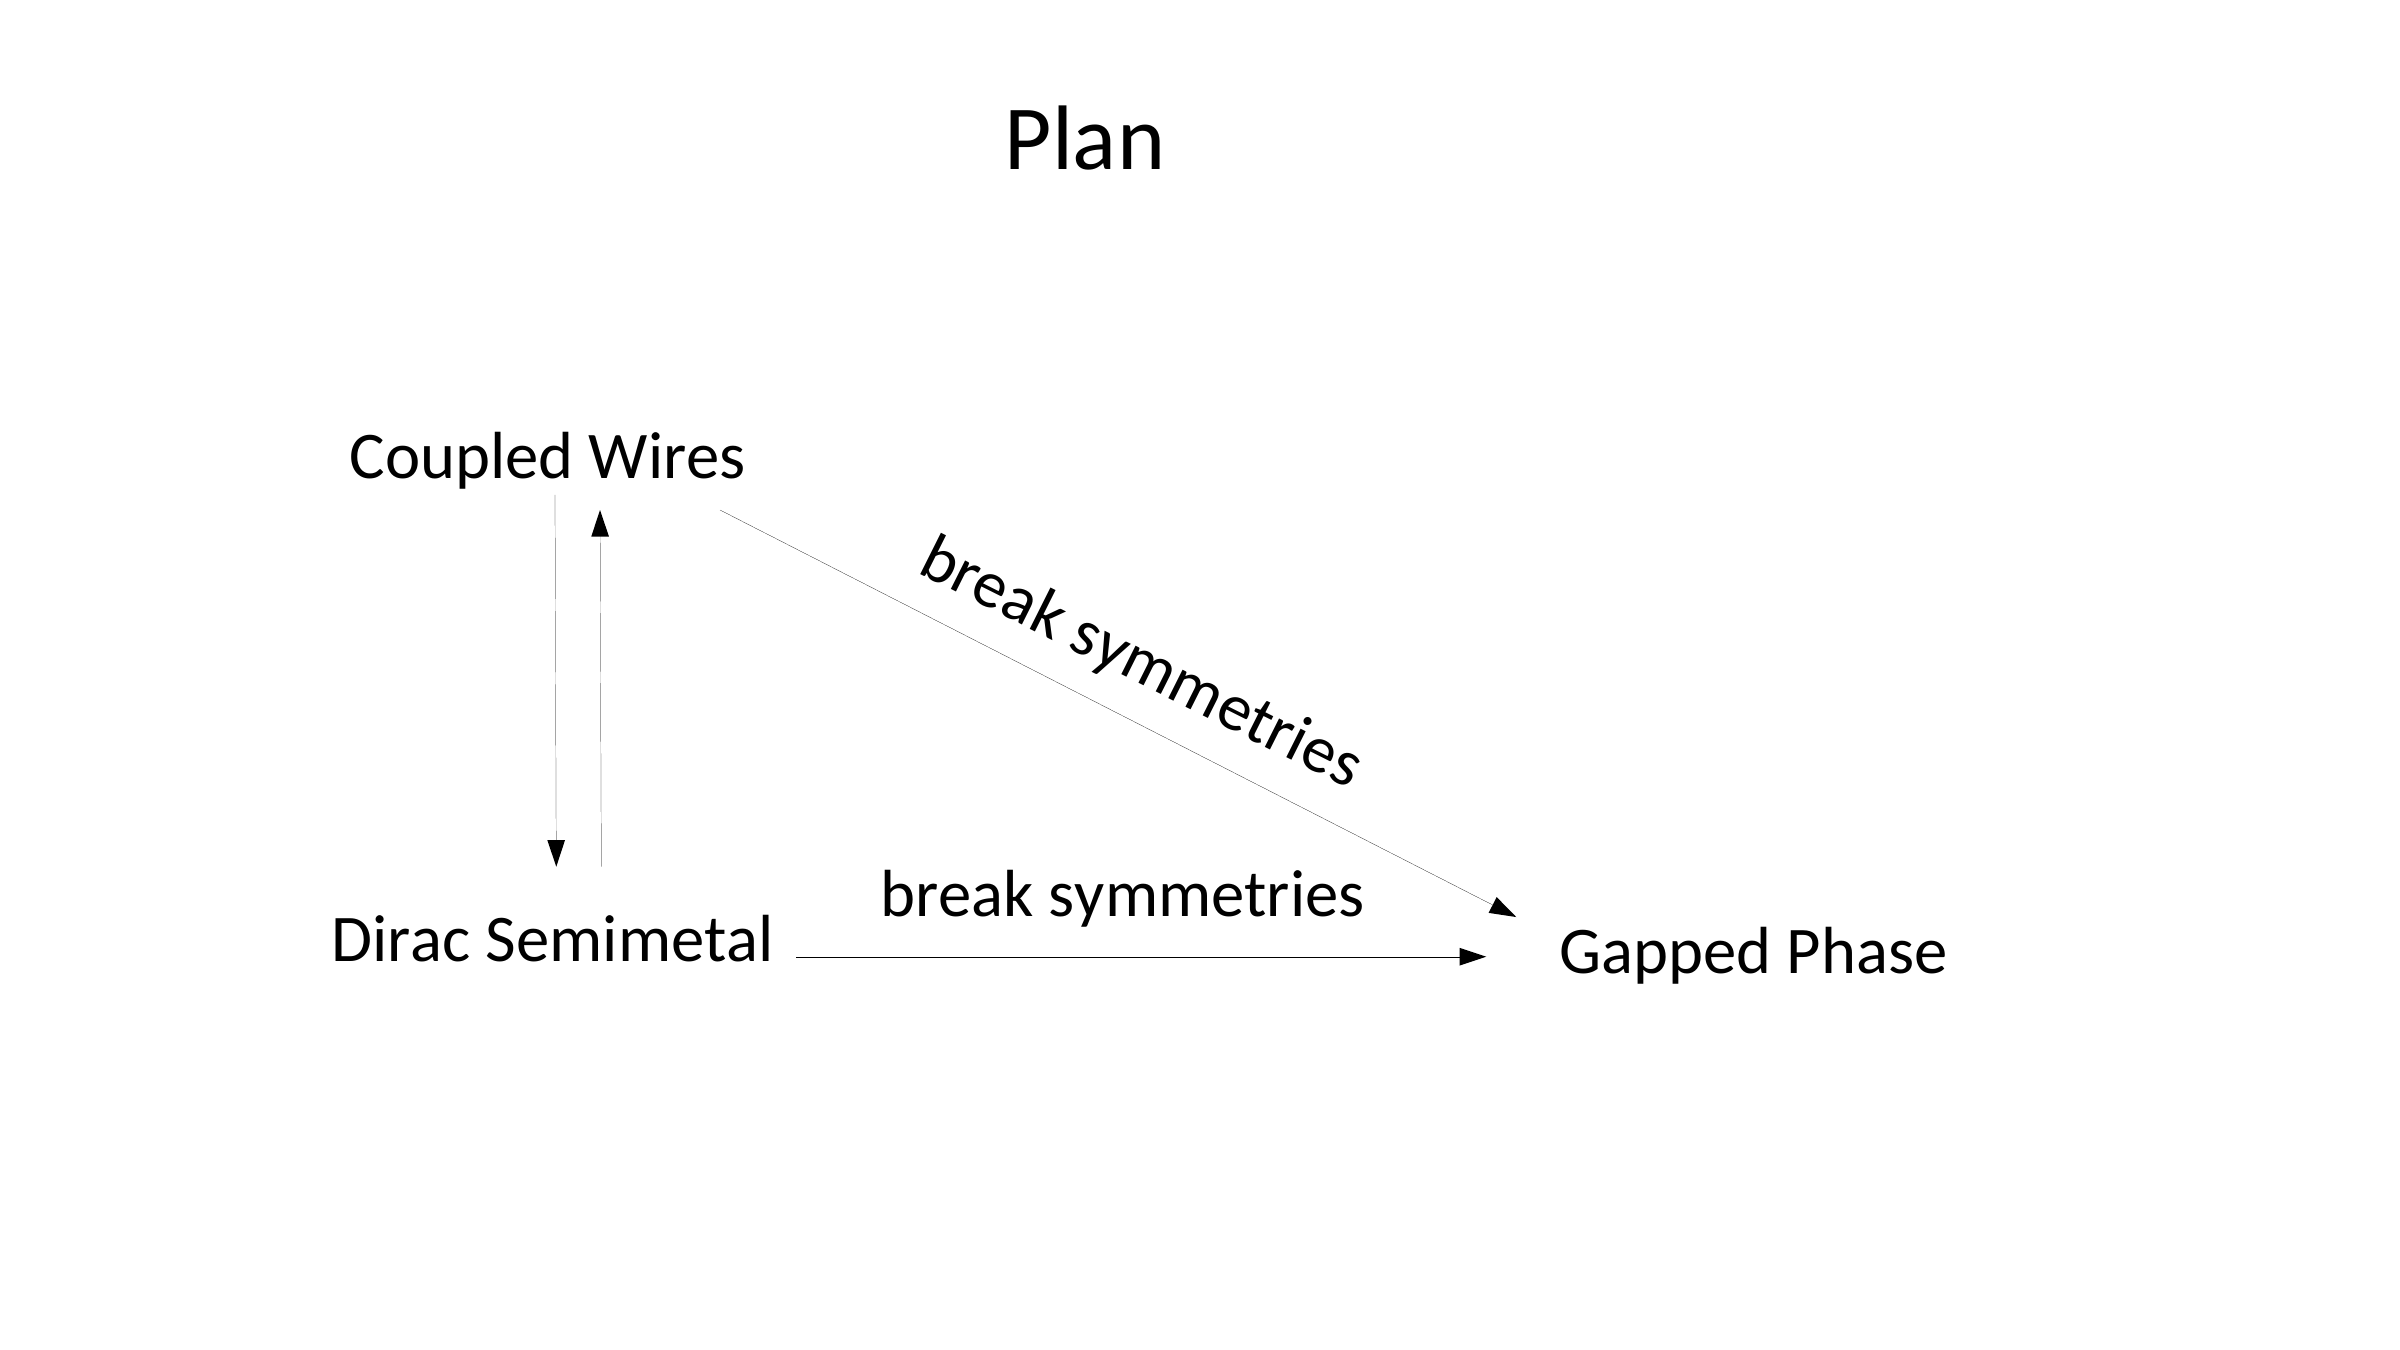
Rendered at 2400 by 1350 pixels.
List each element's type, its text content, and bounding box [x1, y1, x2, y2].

text_box break symmetries [865, 842, 1481, 1017]
text_box Dirac Semimetal [316, 887, 932, 1062]
text_box break symmetries [857, 499, 1486, 842]
text_box Gapped Phase [1545, 900, 2161, 1075]
text_box Plan [990, 70, 1786, 196]
text_box Coupled Wires [334, 404, 950, 580]
